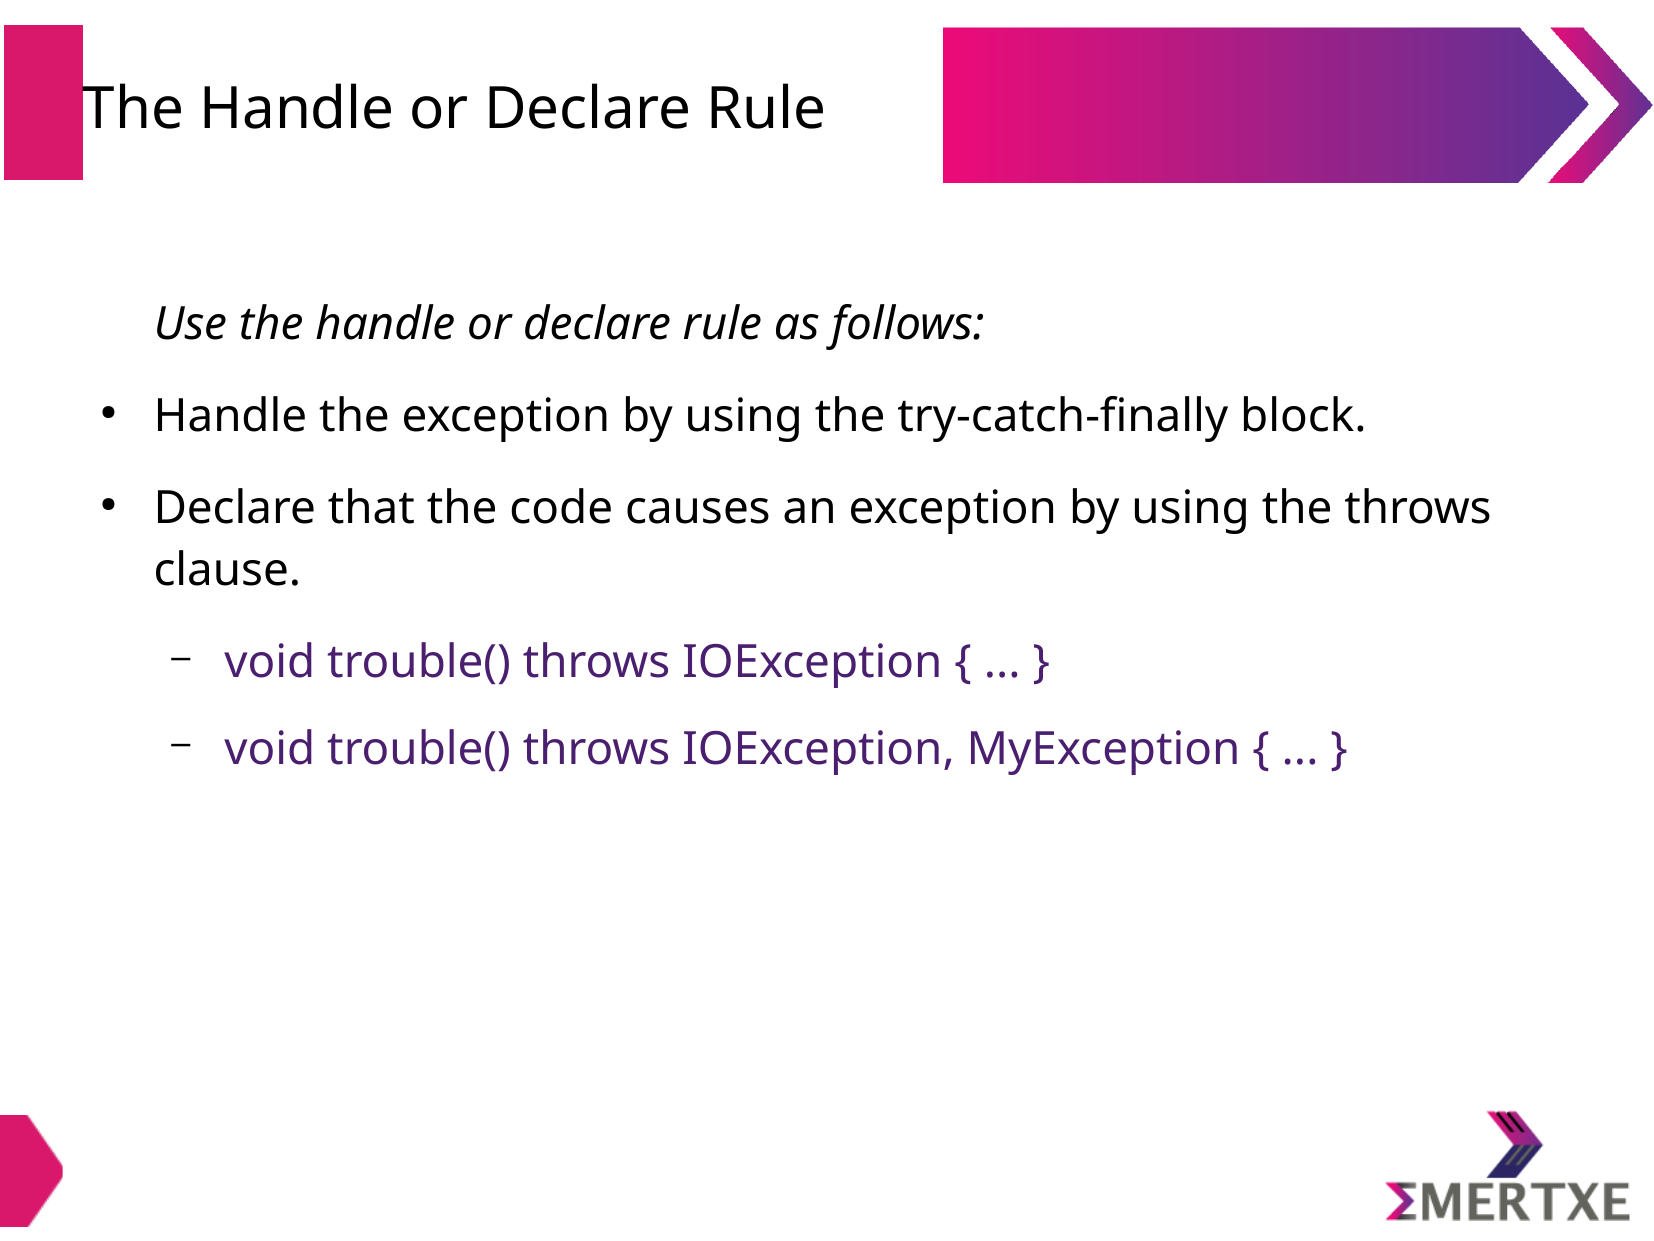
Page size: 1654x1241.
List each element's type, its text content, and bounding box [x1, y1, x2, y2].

list Use the handle or declare rule as follows: Handle the exception by using the try-catch-finally block. Declare that the code causes an exception by using the throws clause. void trouble() throws IOException { ... } void trouble() throws IOException, MyException { ... } [82, 290, 1571, 1010]
title The Handle or Declare Rule [82, 2, 1571, 210]
picture [1385, 1107, 1631, 1221]
picture [1571, 27, 1653, 183]
